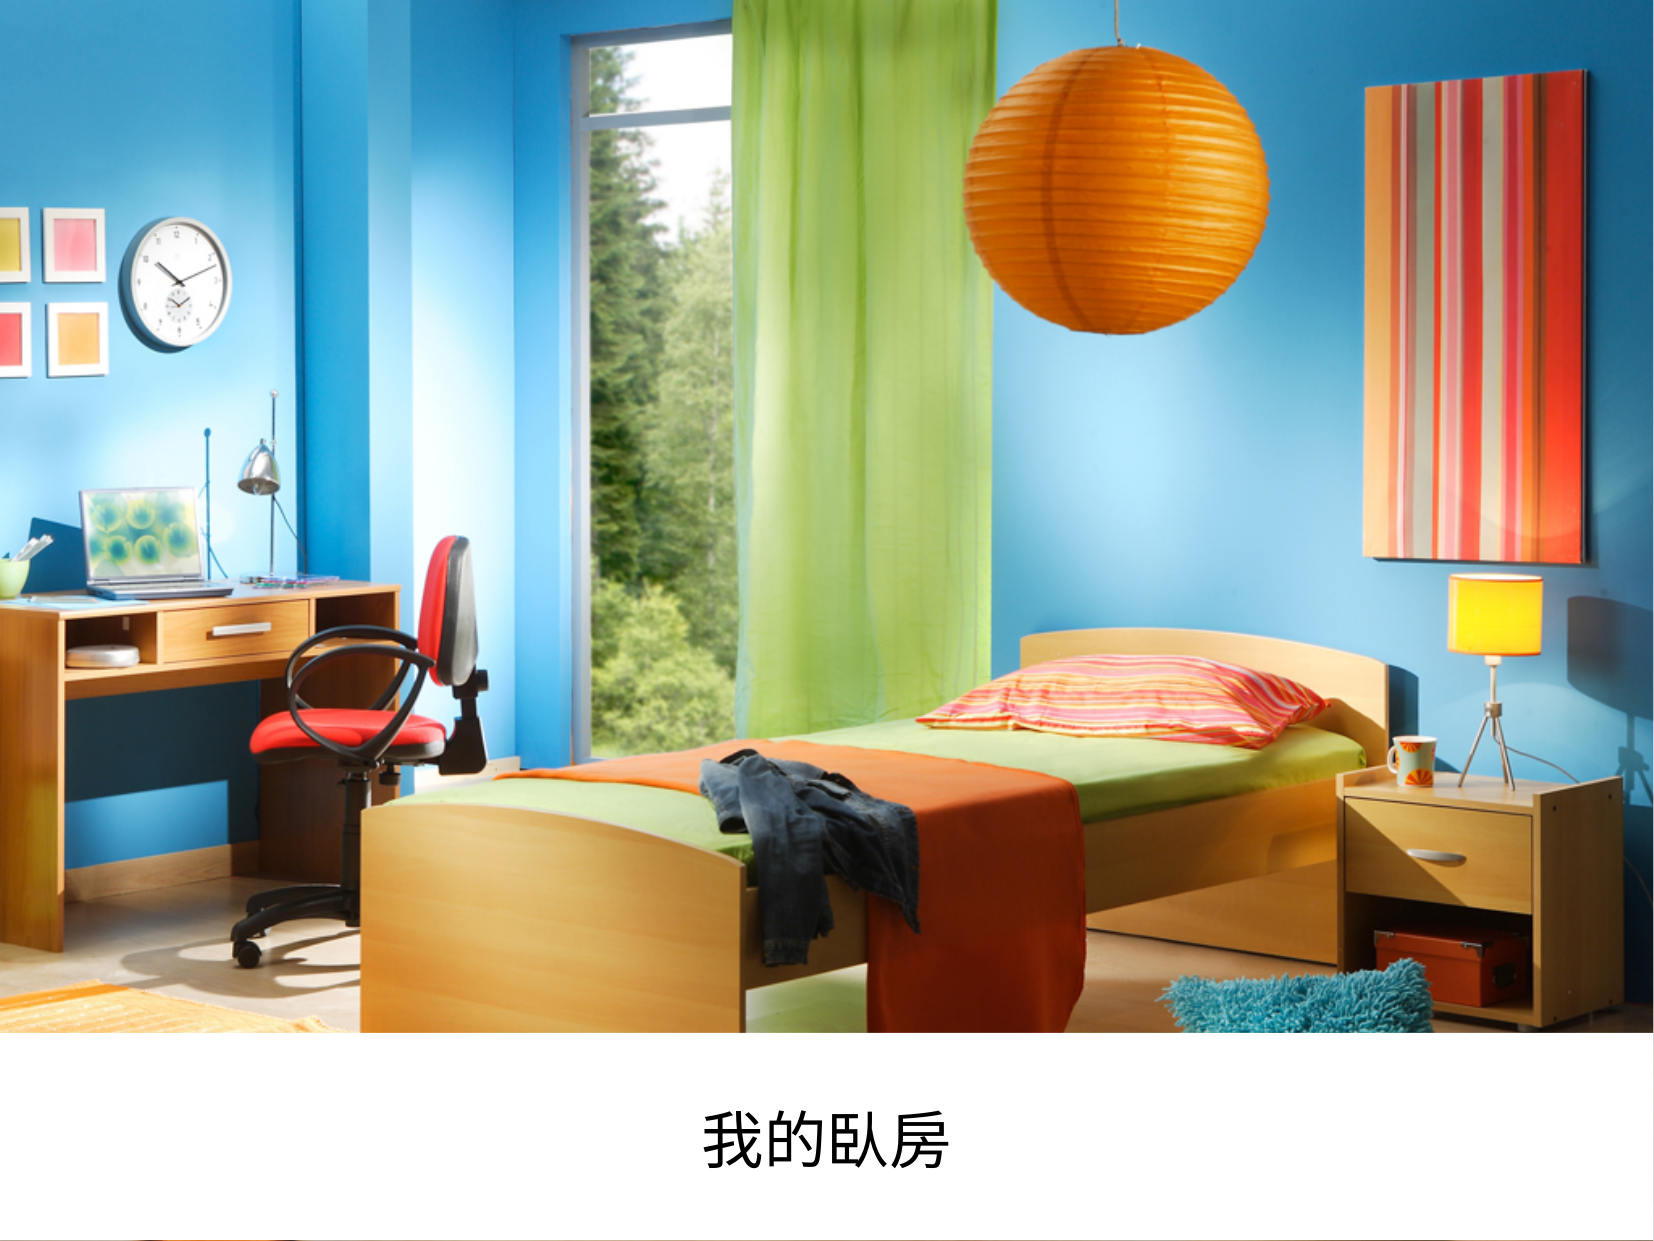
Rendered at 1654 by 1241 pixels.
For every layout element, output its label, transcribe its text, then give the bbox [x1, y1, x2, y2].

title 我的臥房 [0, 1032, 1654, 1241]
picture [0, 0, 1654, 1032]
